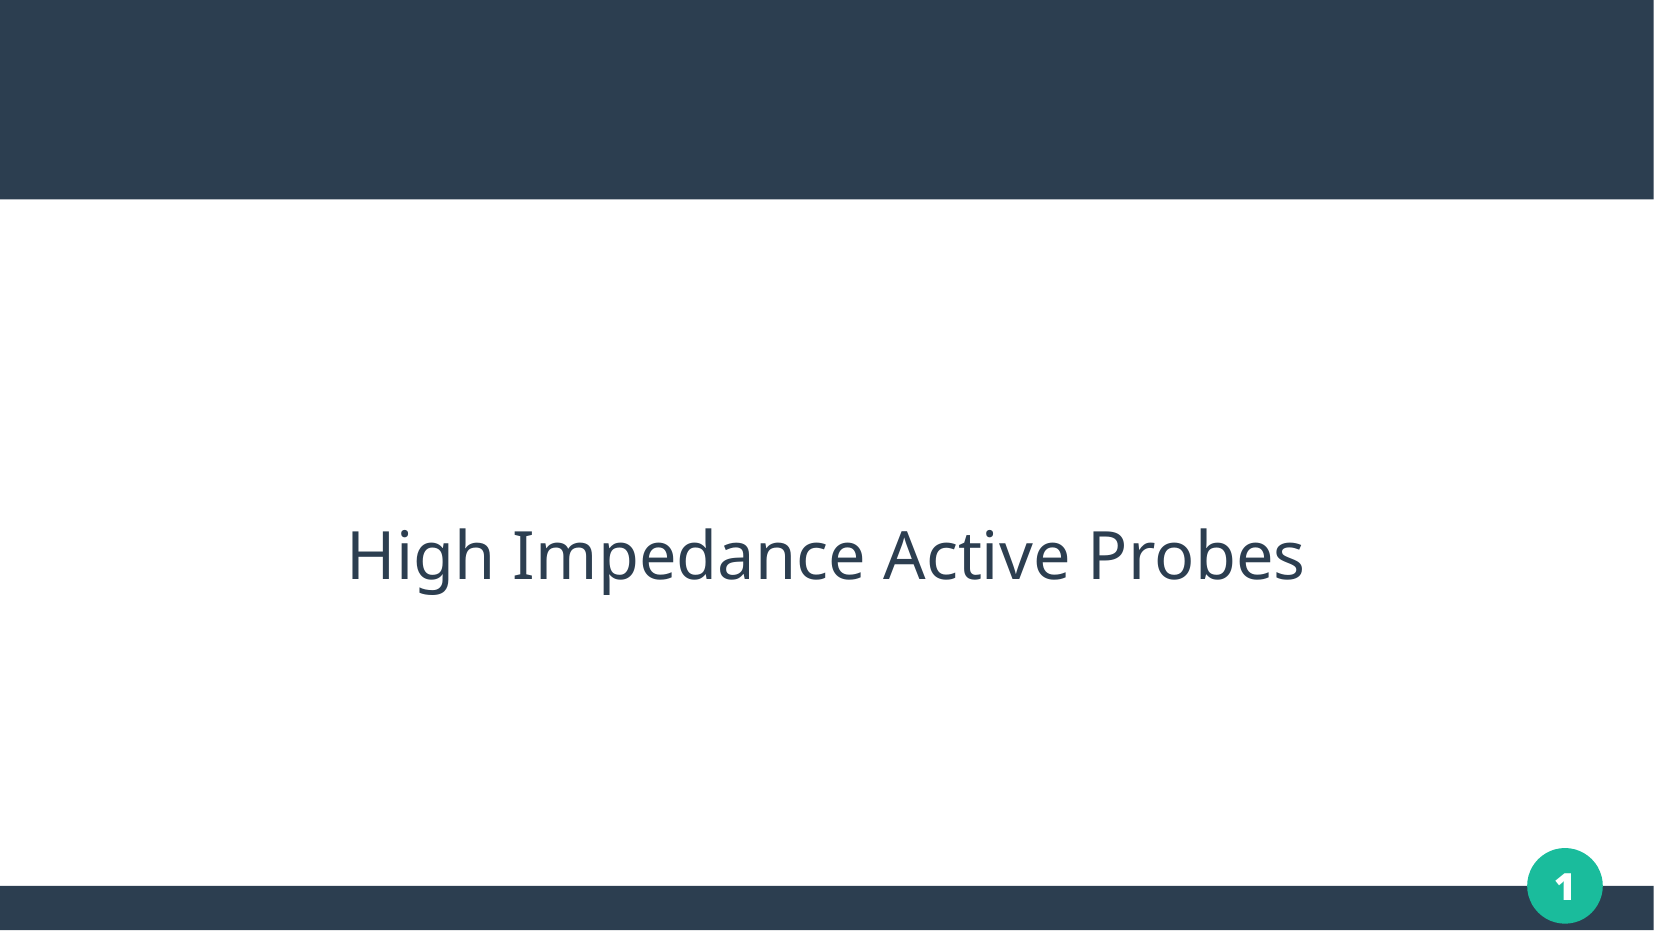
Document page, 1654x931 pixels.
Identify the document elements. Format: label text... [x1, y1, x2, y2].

subtitle High Impedance Active Probes [59, 243, 1595, 864]
